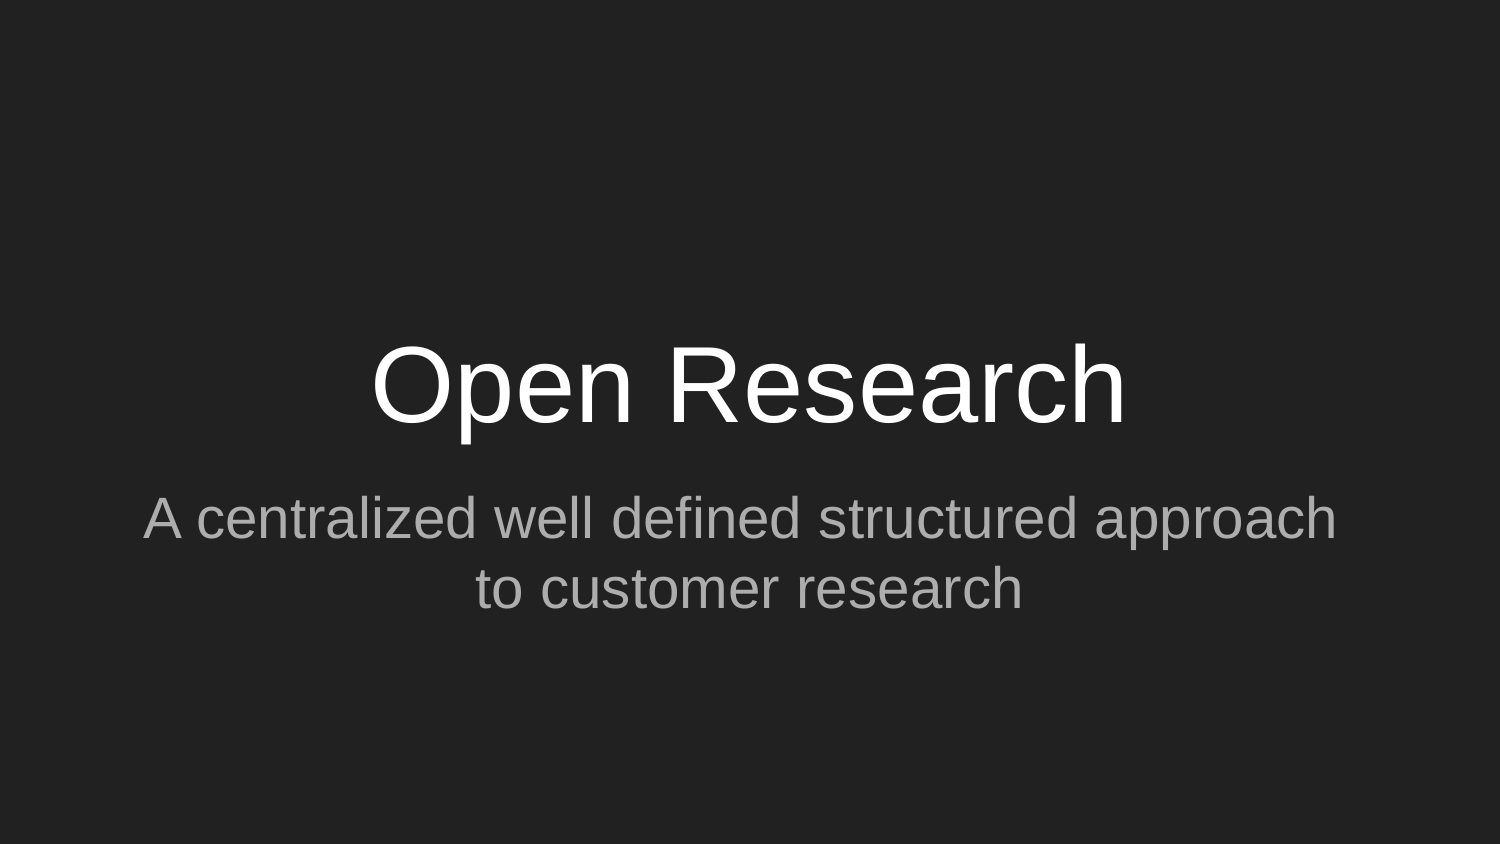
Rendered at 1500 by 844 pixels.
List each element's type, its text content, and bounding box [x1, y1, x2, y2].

title Open Research [51, 122, 1449, 459]
subtitle A centralized well defined structured approach to customer research [51, 464, 1449, 595]
